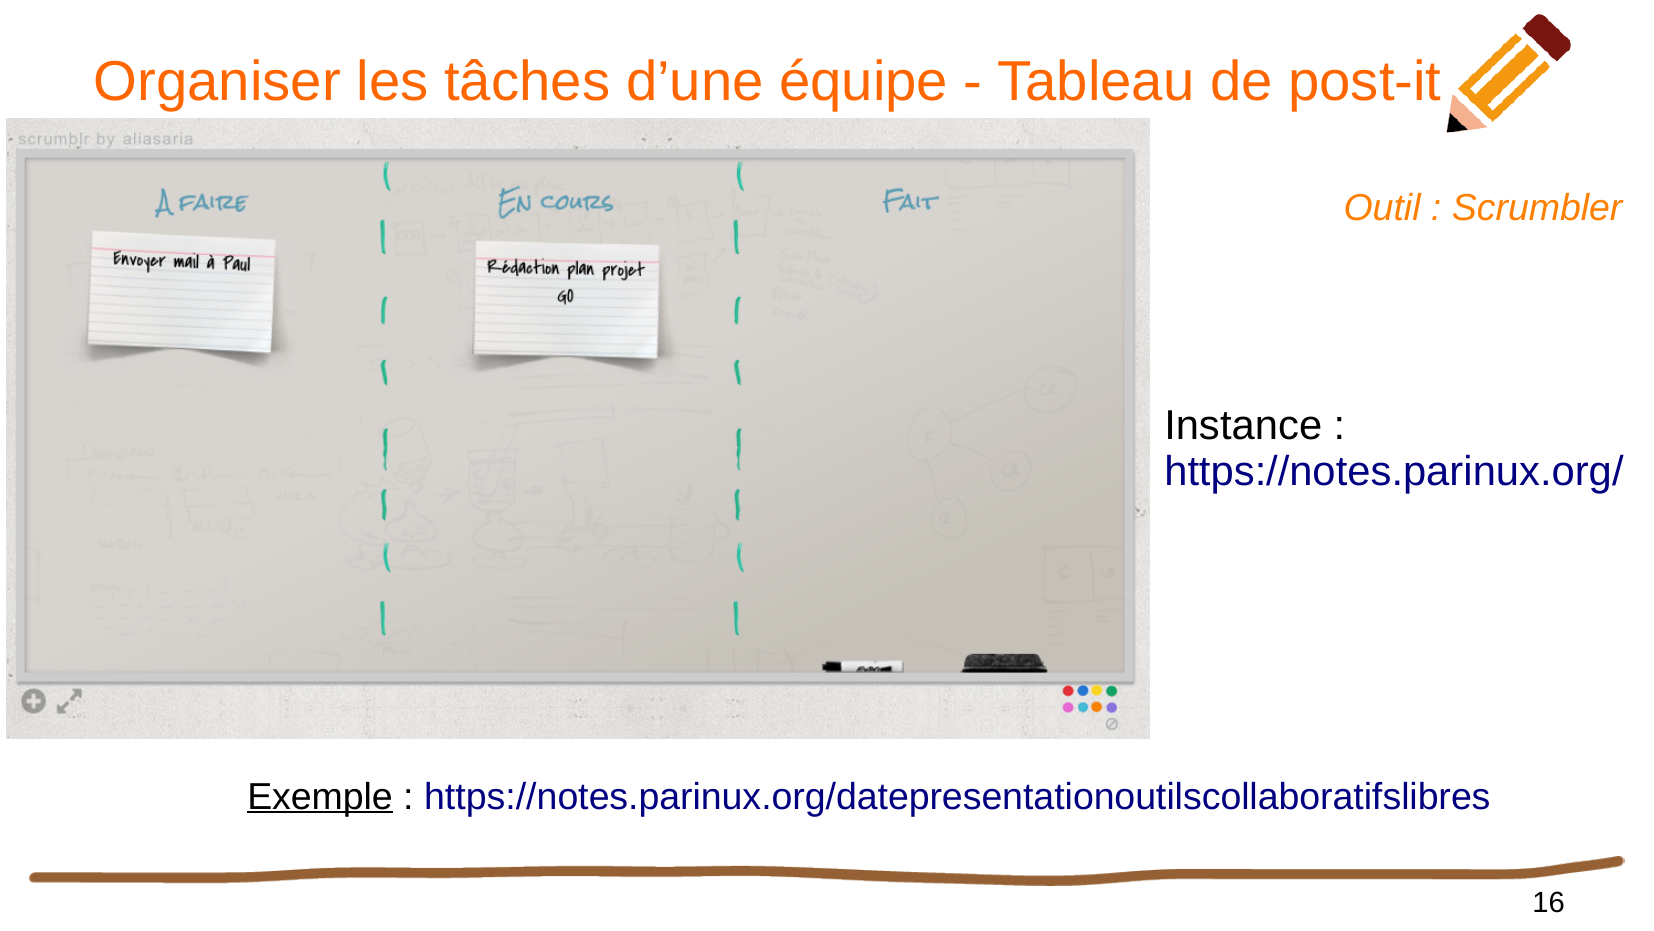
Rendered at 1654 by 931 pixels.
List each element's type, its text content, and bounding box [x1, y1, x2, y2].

title Organiser les tâches d’une équipe - Tableau de post-it [88, 29, 1447, 133]
picture [1446, 14, 1571, 133]
picture [6, 118, 1150, 739]
picture [29, 856, 1625, 886]
text_box Exemple : https://notes.parinux.org/datepresentationoutilscollaboratifslibres [232, 767, 1506, 825]
text_box Instance : https://notes.parinux.org/ [1150, 394, 1639, 502]
text_box Outil : Scrumbler [1328, 179, 1638, 237]
